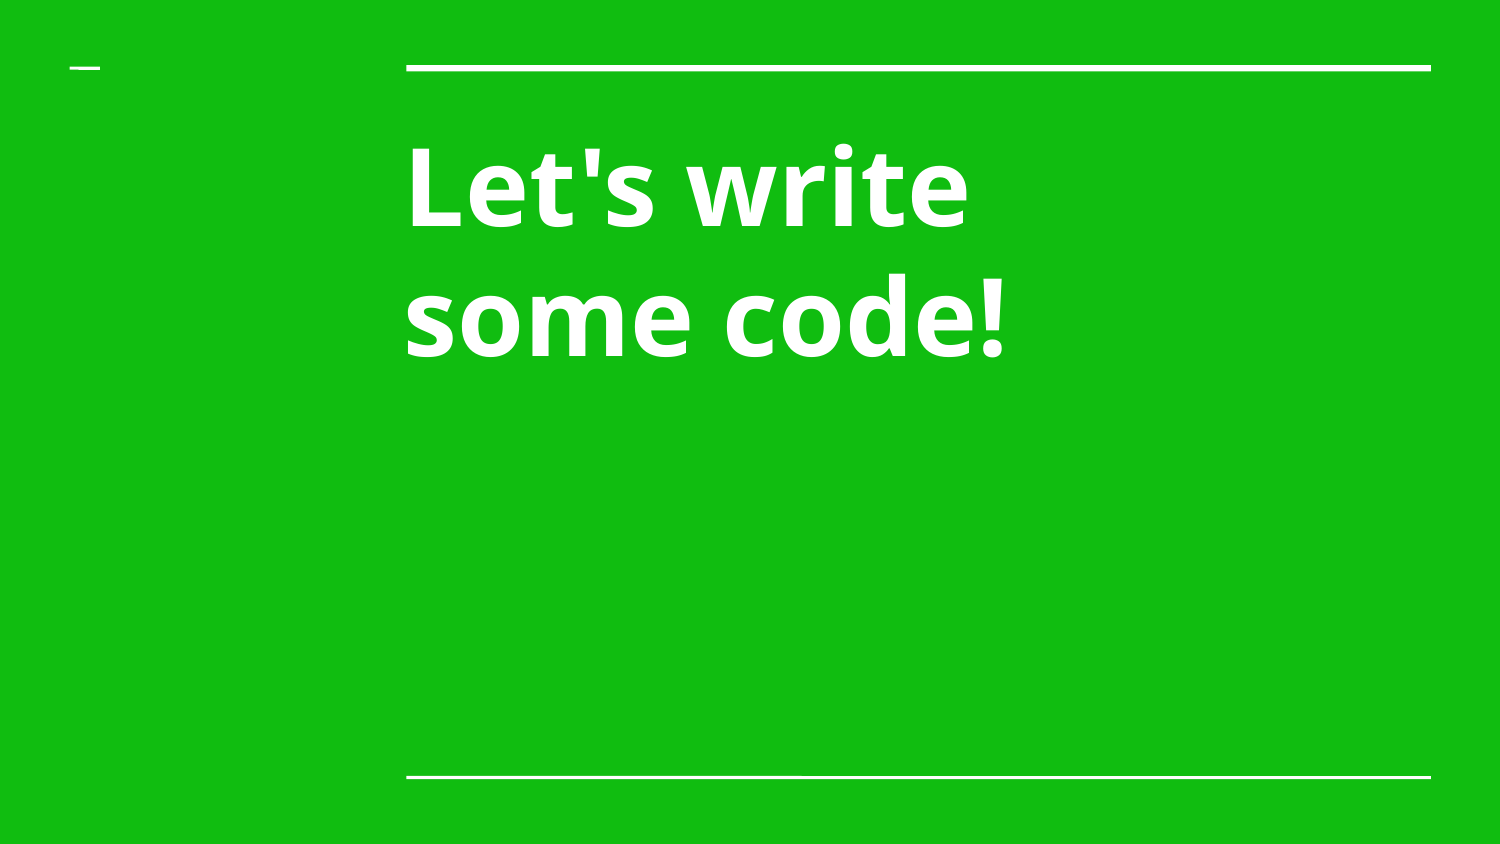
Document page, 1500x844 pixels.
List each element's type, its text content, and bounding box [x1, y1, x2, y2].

title Let's write some code! Type together [389, 103, 1428, 396]
